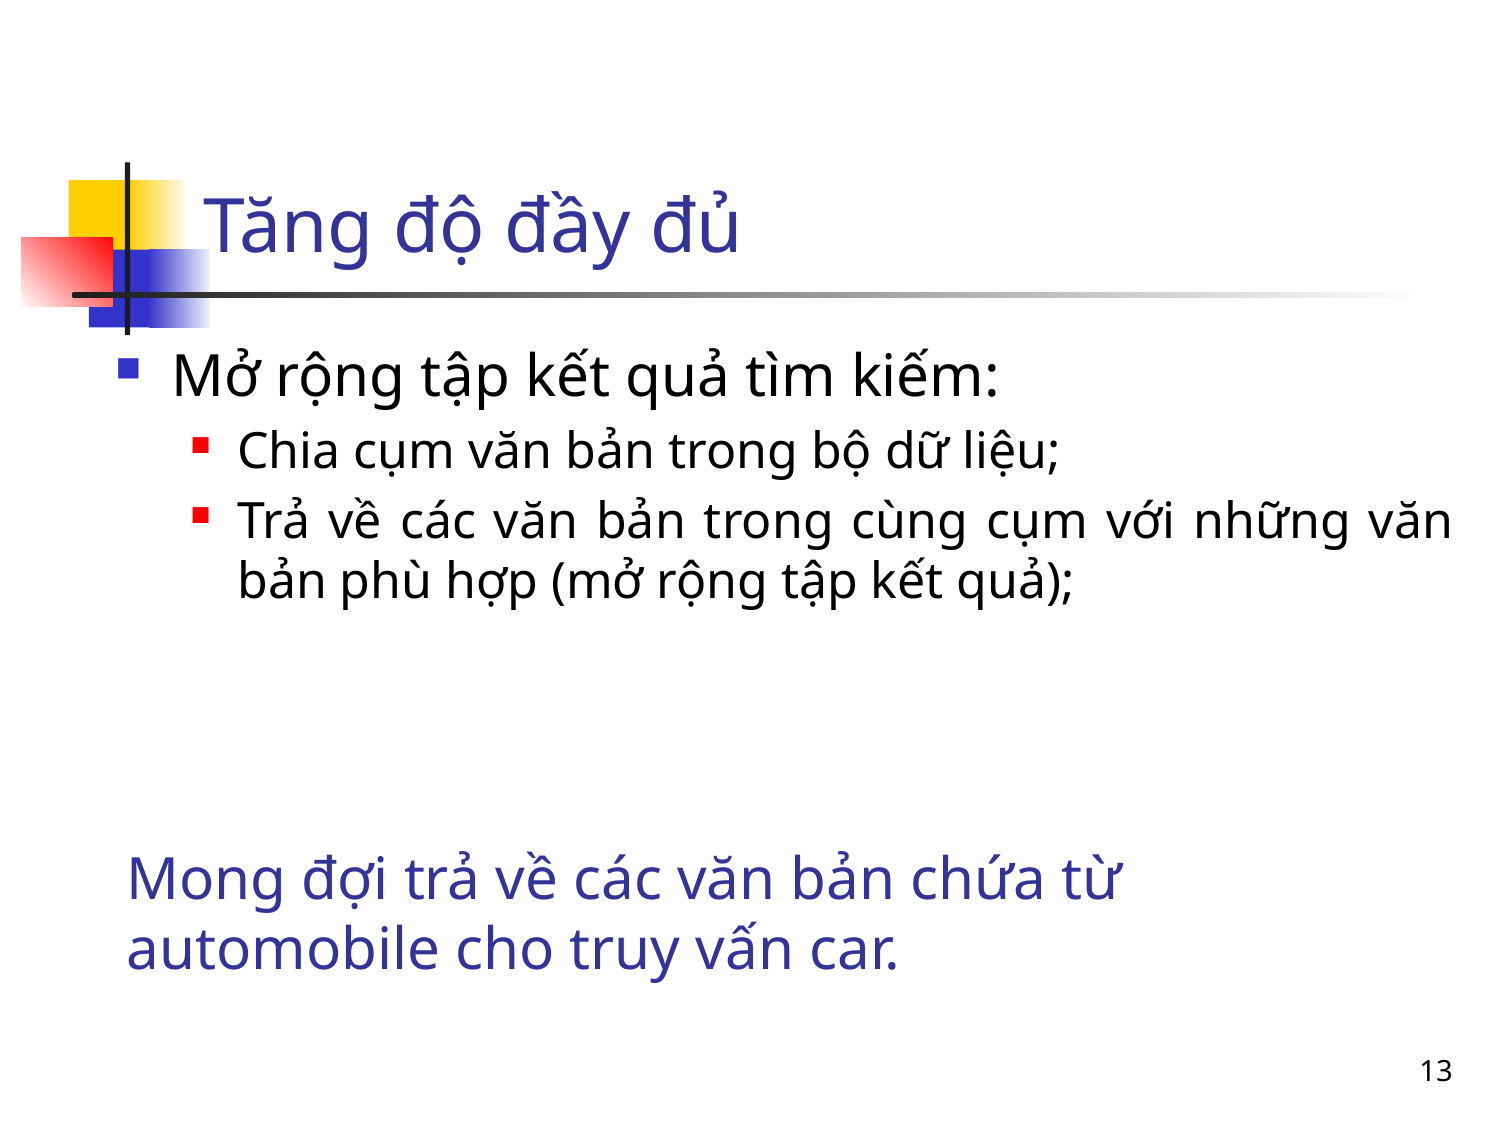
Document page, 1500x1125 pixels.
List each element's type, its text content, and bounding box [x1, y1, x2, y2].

slide_number <number> [1155, 1024, 1468, 1100]
text_box Mong đợi trả về các văn bản chứa từ automobile cho truy vấn car. [112, 834, 1459, 989]
title Tăng độ đầy đủ [188, 35, 1468, 275]
list Mở rộng tập kết quả tìm kiếm: Chia cụm văn bản trong bộ dữ liệu; Trả về các văn bản trong cùng cụm với những văn bản phù hợp (mở rộng tập kết quả); [100, 331, 1469, 634]
